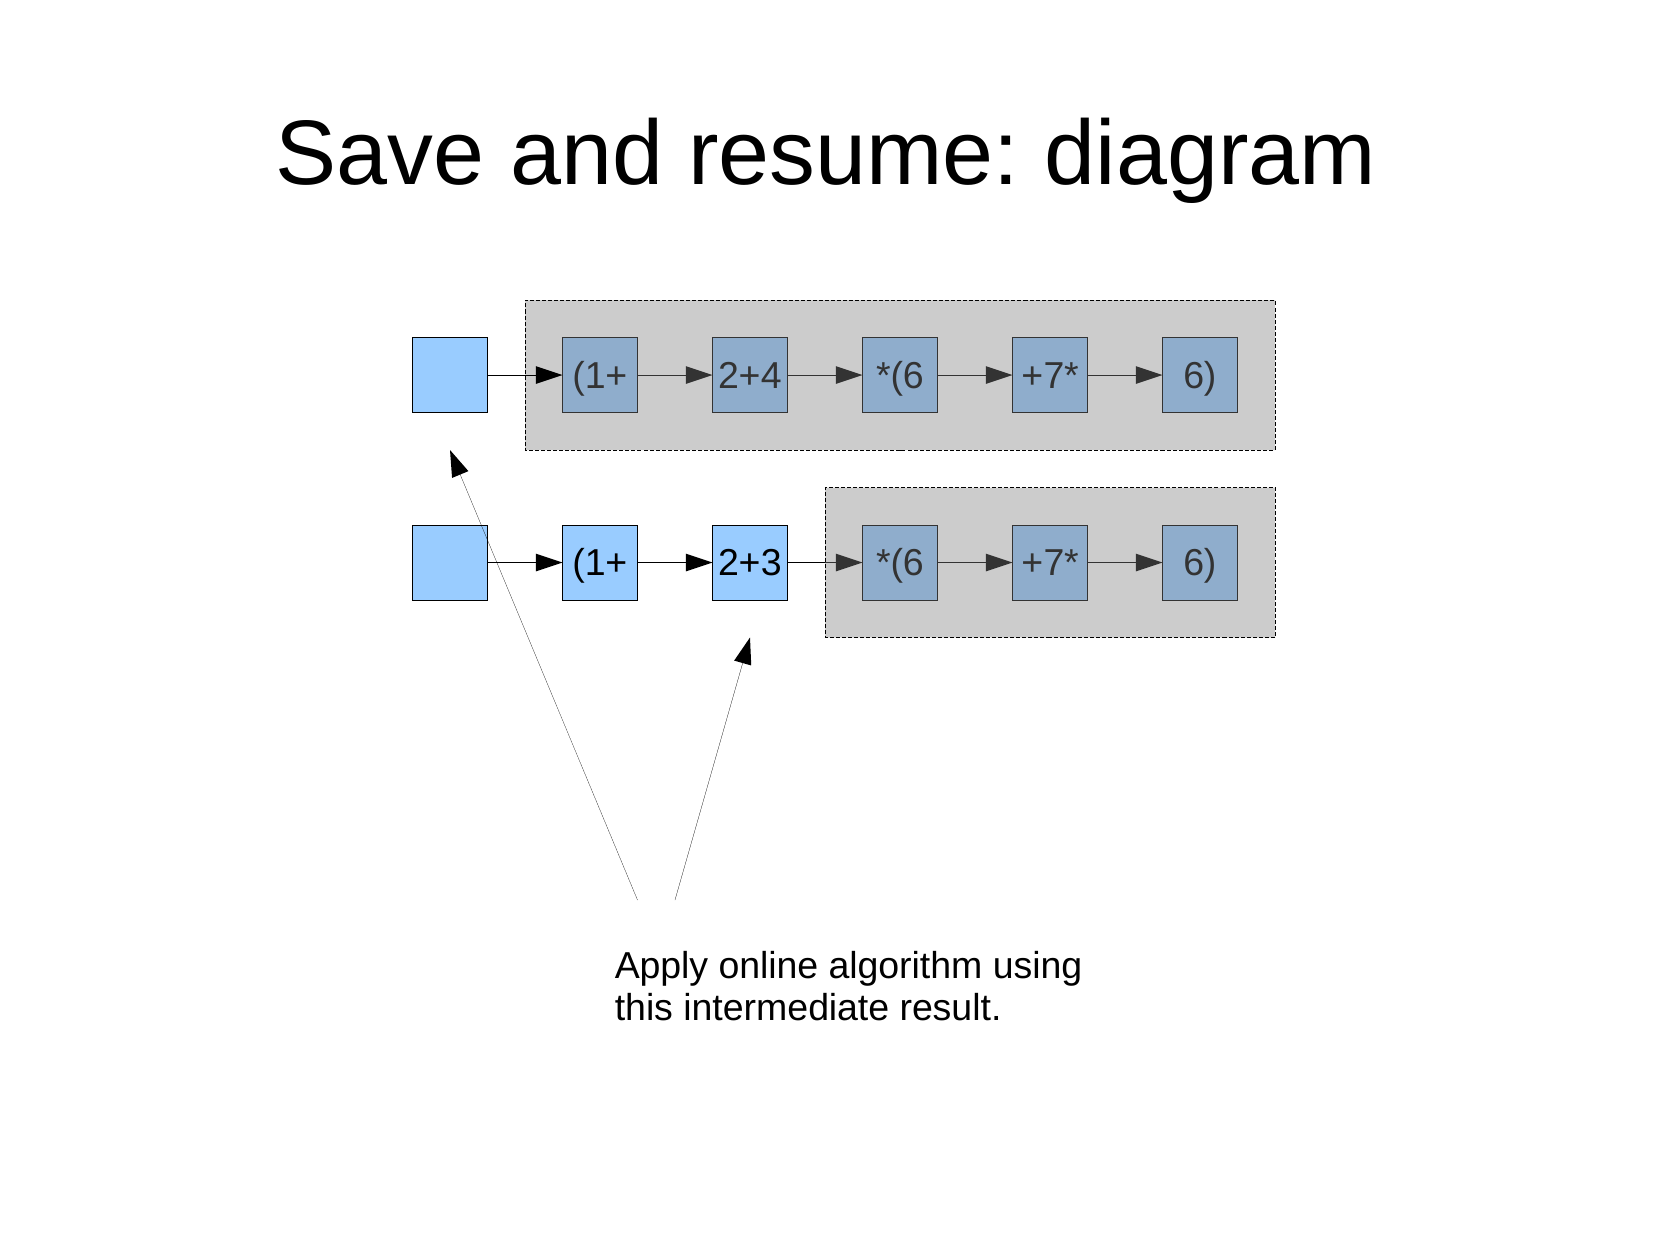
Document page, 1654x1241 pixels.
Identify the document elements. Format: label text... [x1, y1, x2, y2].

text_box [525, 300, 1276, 451]
text_box [412, 525, 488, 601]
title Save and resume: diagram [82, 49, 1571, 257]
text_box (1+ [562, 525, 638, 601]
text_box [412, 337, 488, 413]
text_box Apply online algorithm using this intermediate result. [600, 937, 1126, 1051]
text_box 2+3 [712, 525, 788, 601]
text_box [825, 487, 1276, 638]
text_box [482, 525, 488, 538]
